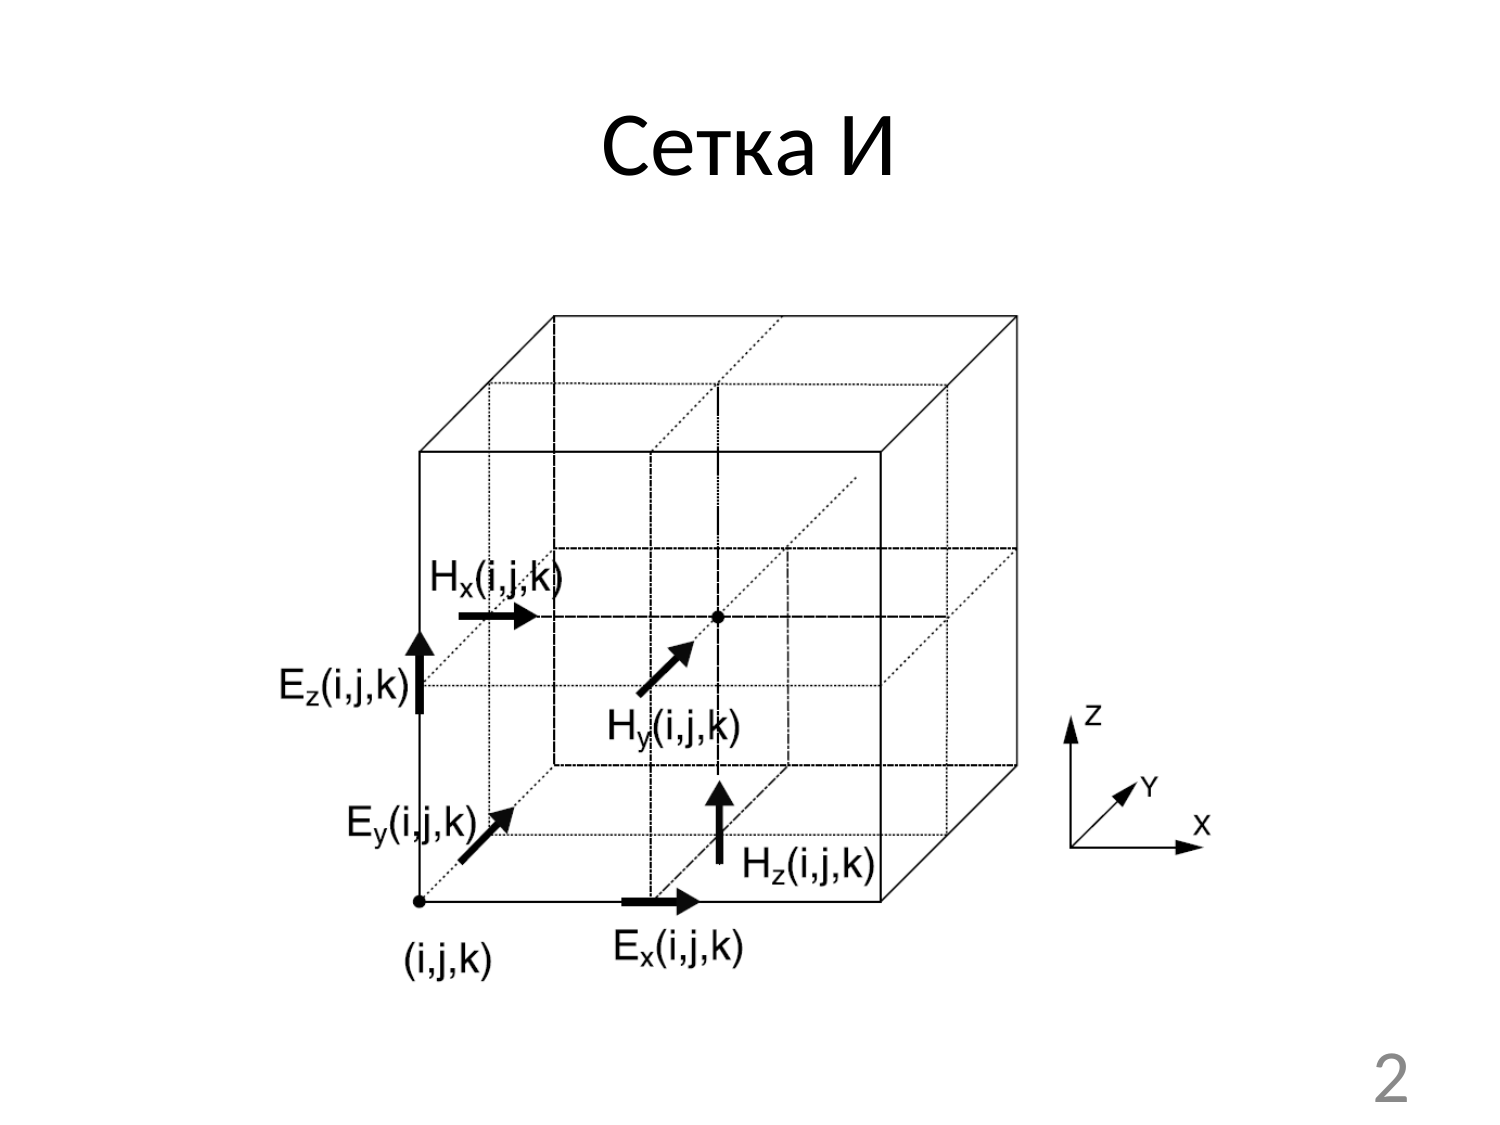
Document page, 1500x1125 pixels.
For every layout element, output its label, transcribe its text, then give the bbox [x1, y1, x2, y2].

text_box <номер> [1074, 1042, 1426, 1103]
title Сетка И [75, 45, 1426, 233]
picture [233, 262, 1267, 1005]
